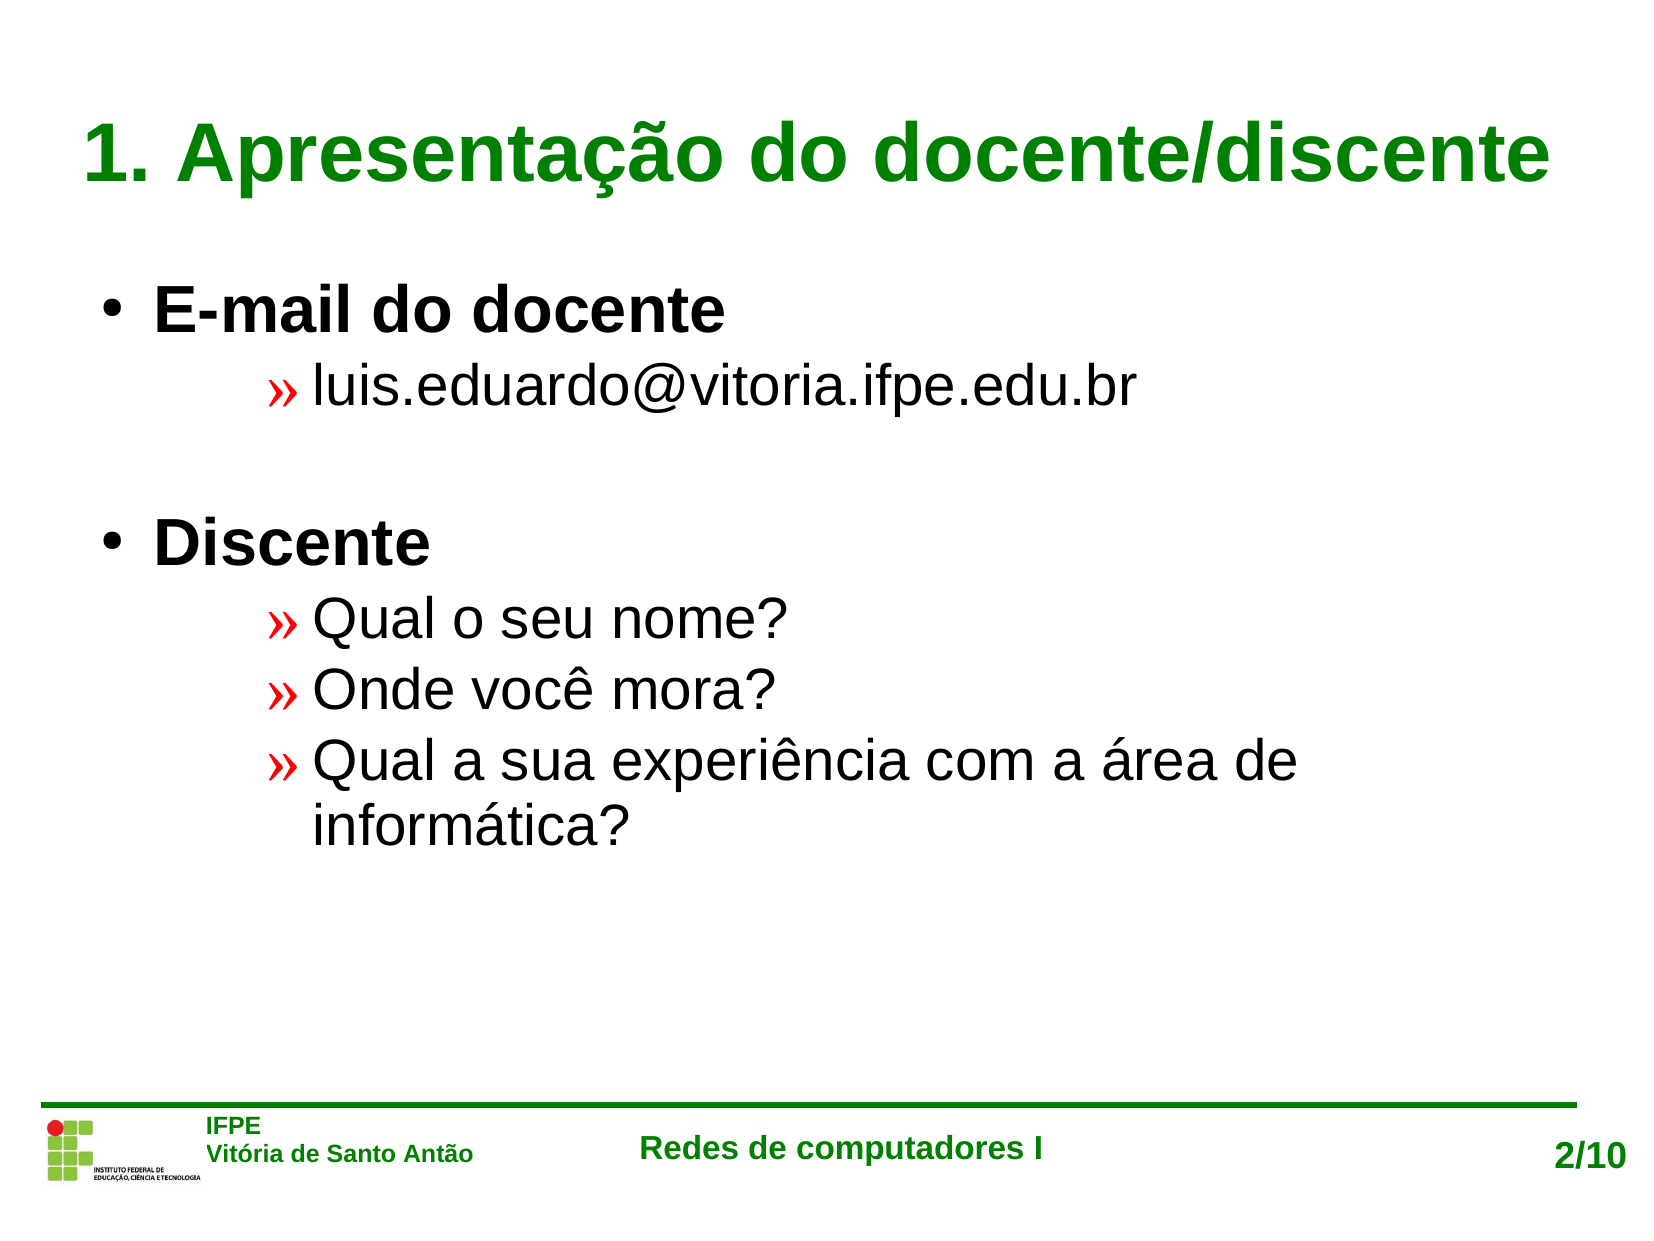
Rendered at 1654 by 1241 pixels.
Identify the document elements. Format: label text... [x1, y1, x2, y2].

picture [39, 1111, 207, 1191]
list E-mail do docente luis.eduardo@vitoria.ifpe.edu.br Discente Qual o seu nome? Onde você mora? Qual a sua experiência com a área de informática? [82, 272, 1571, 1091]
title 1. Apresentação do docente/discente [82, 34, 1571, 272]
